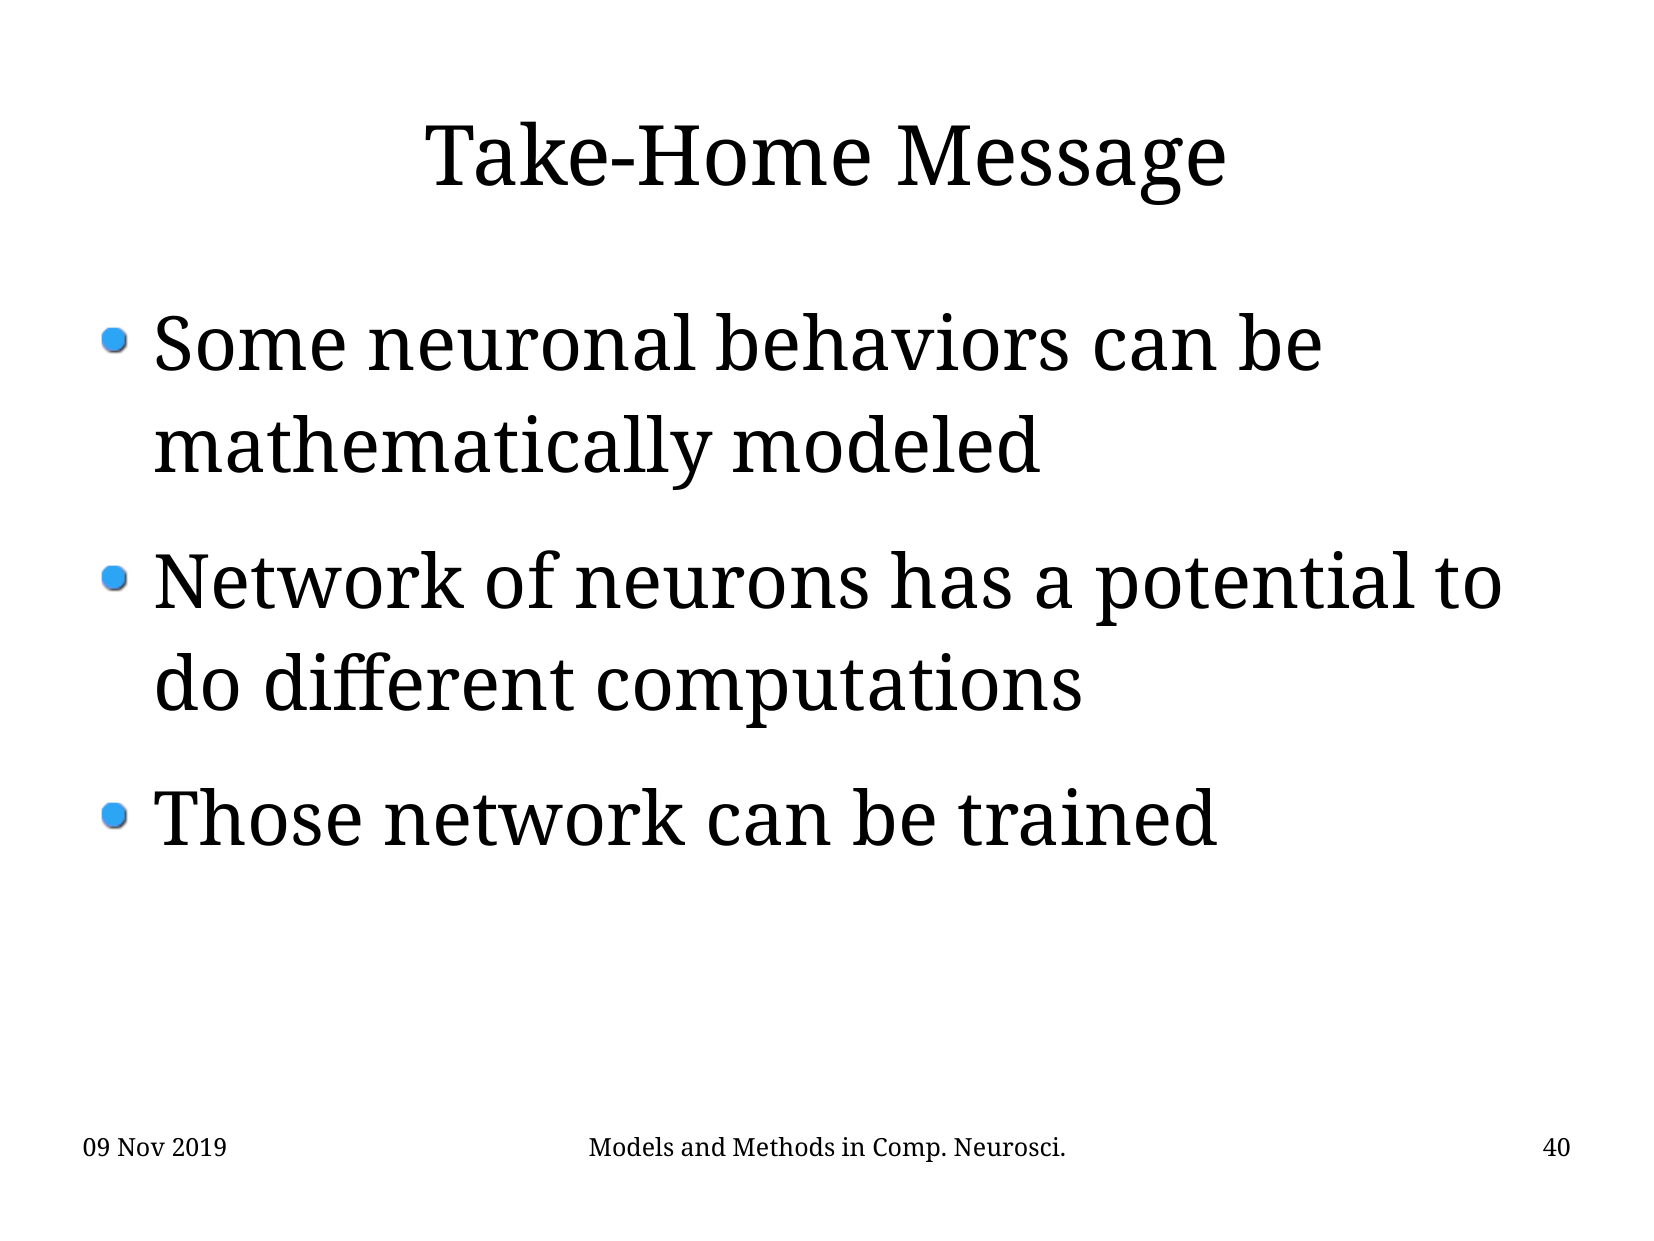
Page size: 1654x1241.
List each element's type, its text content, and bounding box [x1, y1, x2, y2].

list Some neuronal behaviors can be mathematically modeled Network of neurons has a potential to do different computations Those network can be trained [82, 290, 1571, 1010]
title Take-Home Message [82, 49, 1571, 257]
